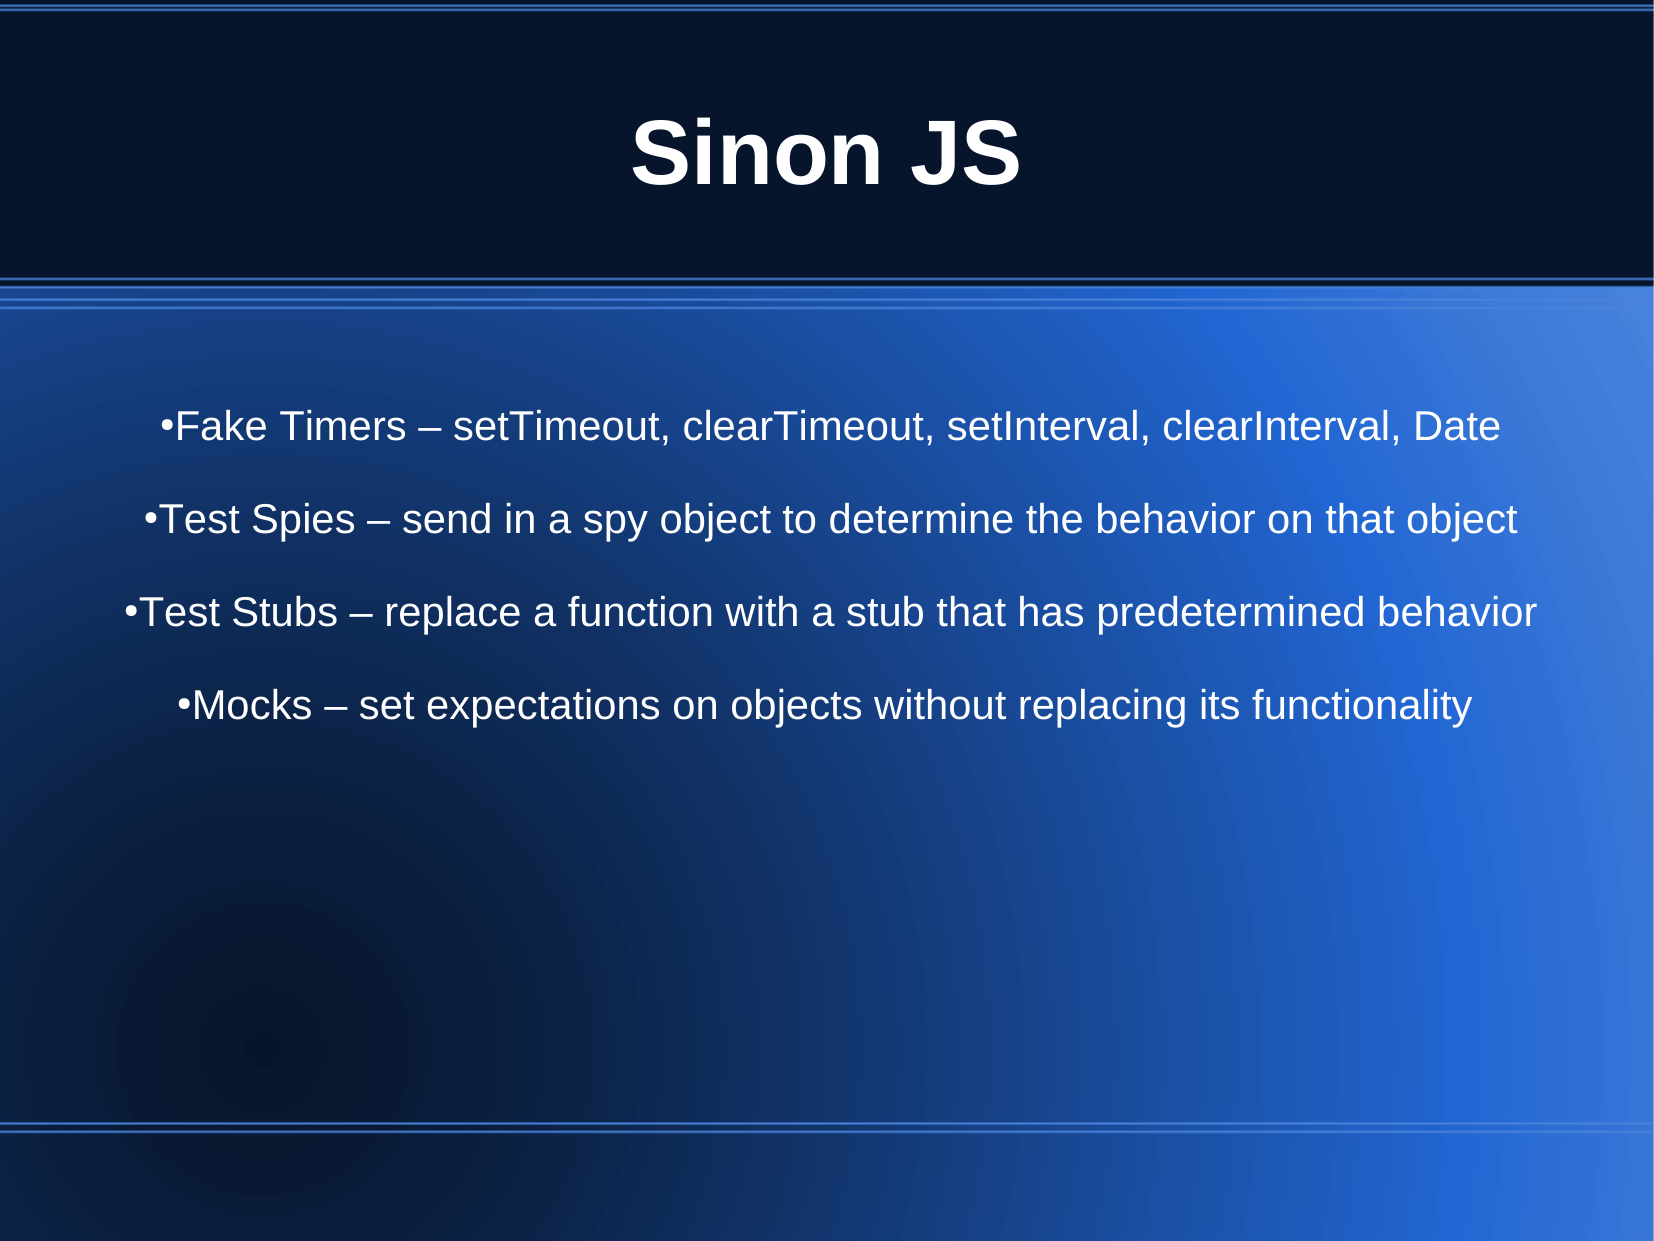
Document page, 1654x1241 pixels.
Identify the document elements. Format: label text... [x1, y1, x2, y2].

title Sinon JS [82, 49, 1571, 257]
subtitle Fake Timers – setTimeout, clearTimeout, setInterval, clearInterval, Date Test Spies – send in a spy object to determine the behavior on that object Test Stubs – replace a function with a stub that has predetermined behavior Mocks – set expectations on objects without replacing its functionality [86, 156, 1576, 976]
picture [0, 0, 1654, 1241]
